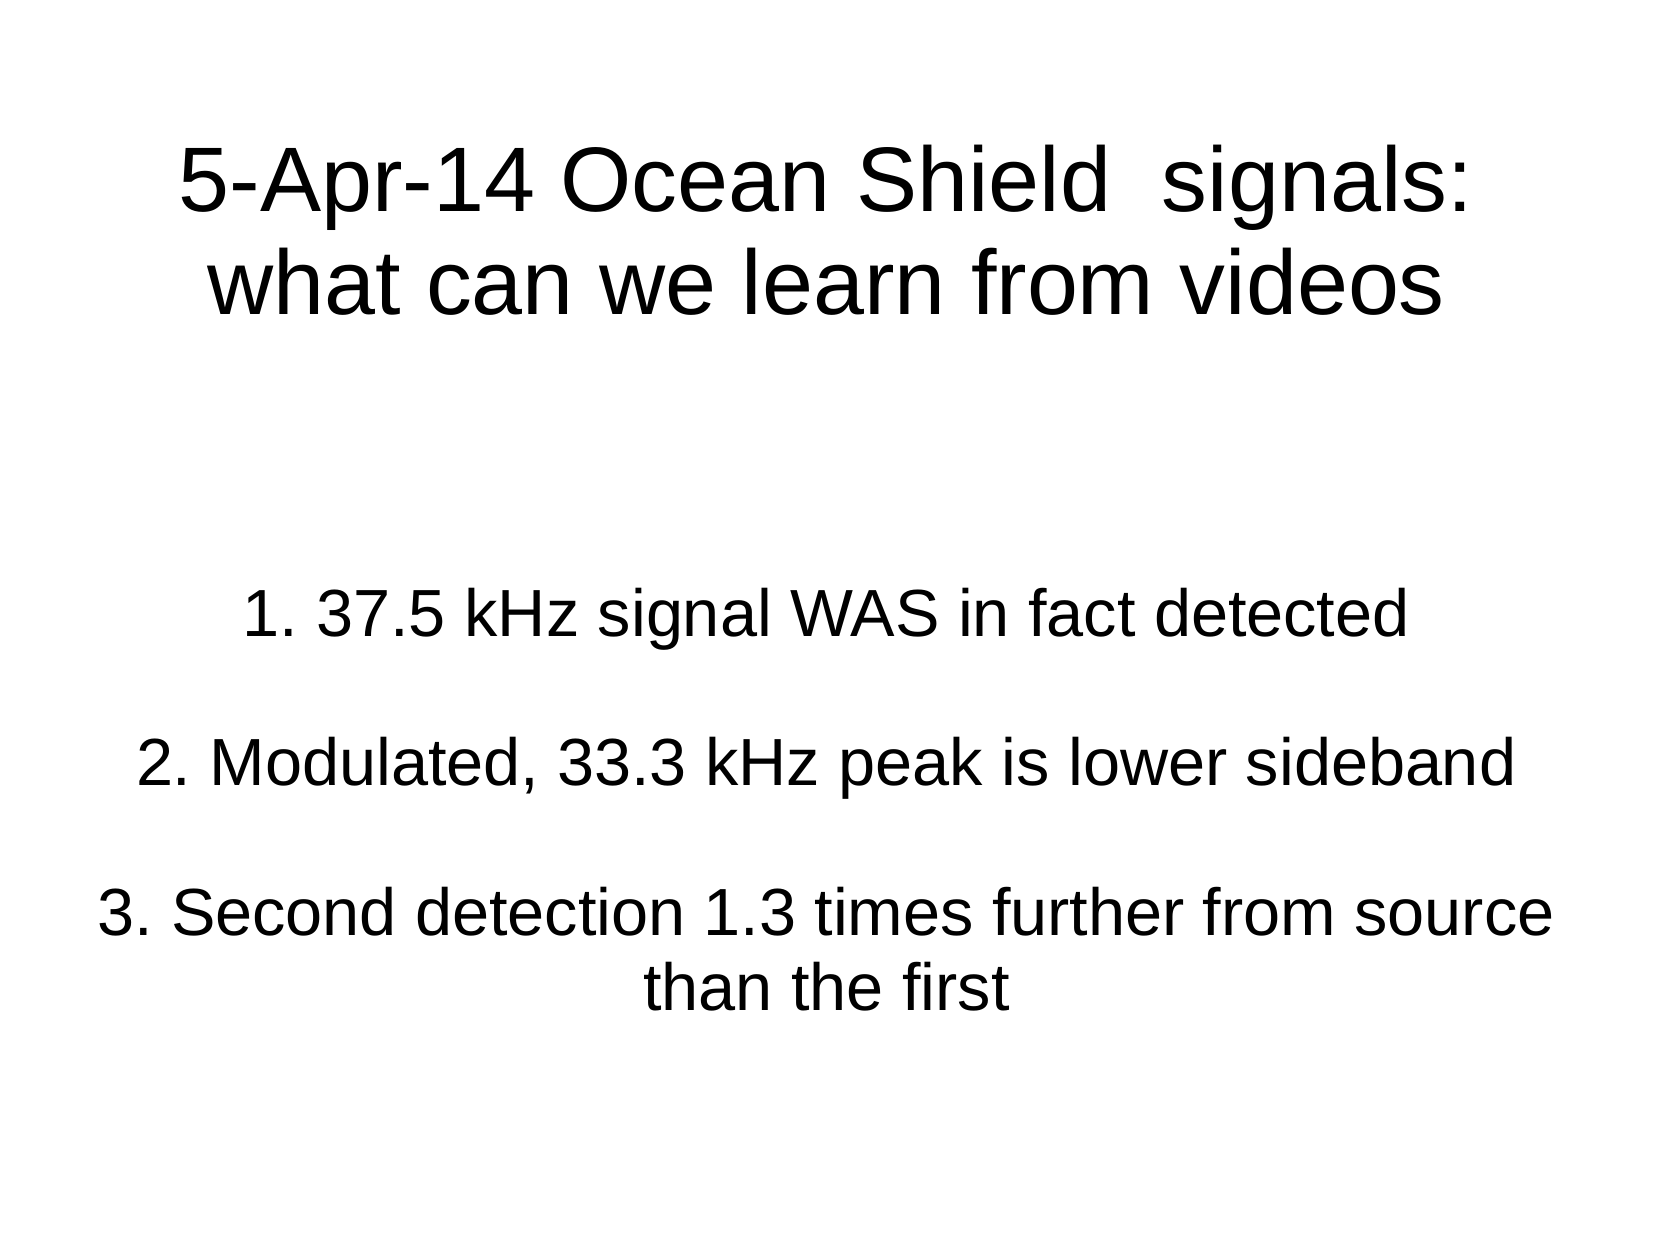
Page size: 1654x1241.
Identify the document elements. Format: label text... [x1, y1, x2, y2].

subtitle 1. 37.5 kHz signal WAS in fact detected 2. Modulated, 33.3 kHz peak is lower sideband 3. Second detection 1.3 times further from source than the first [82, 575, 1571, 1025]
title 5-Apr-14 Ocean Shield signals: what can we learn from videos [82, 49, 1571, 414]
